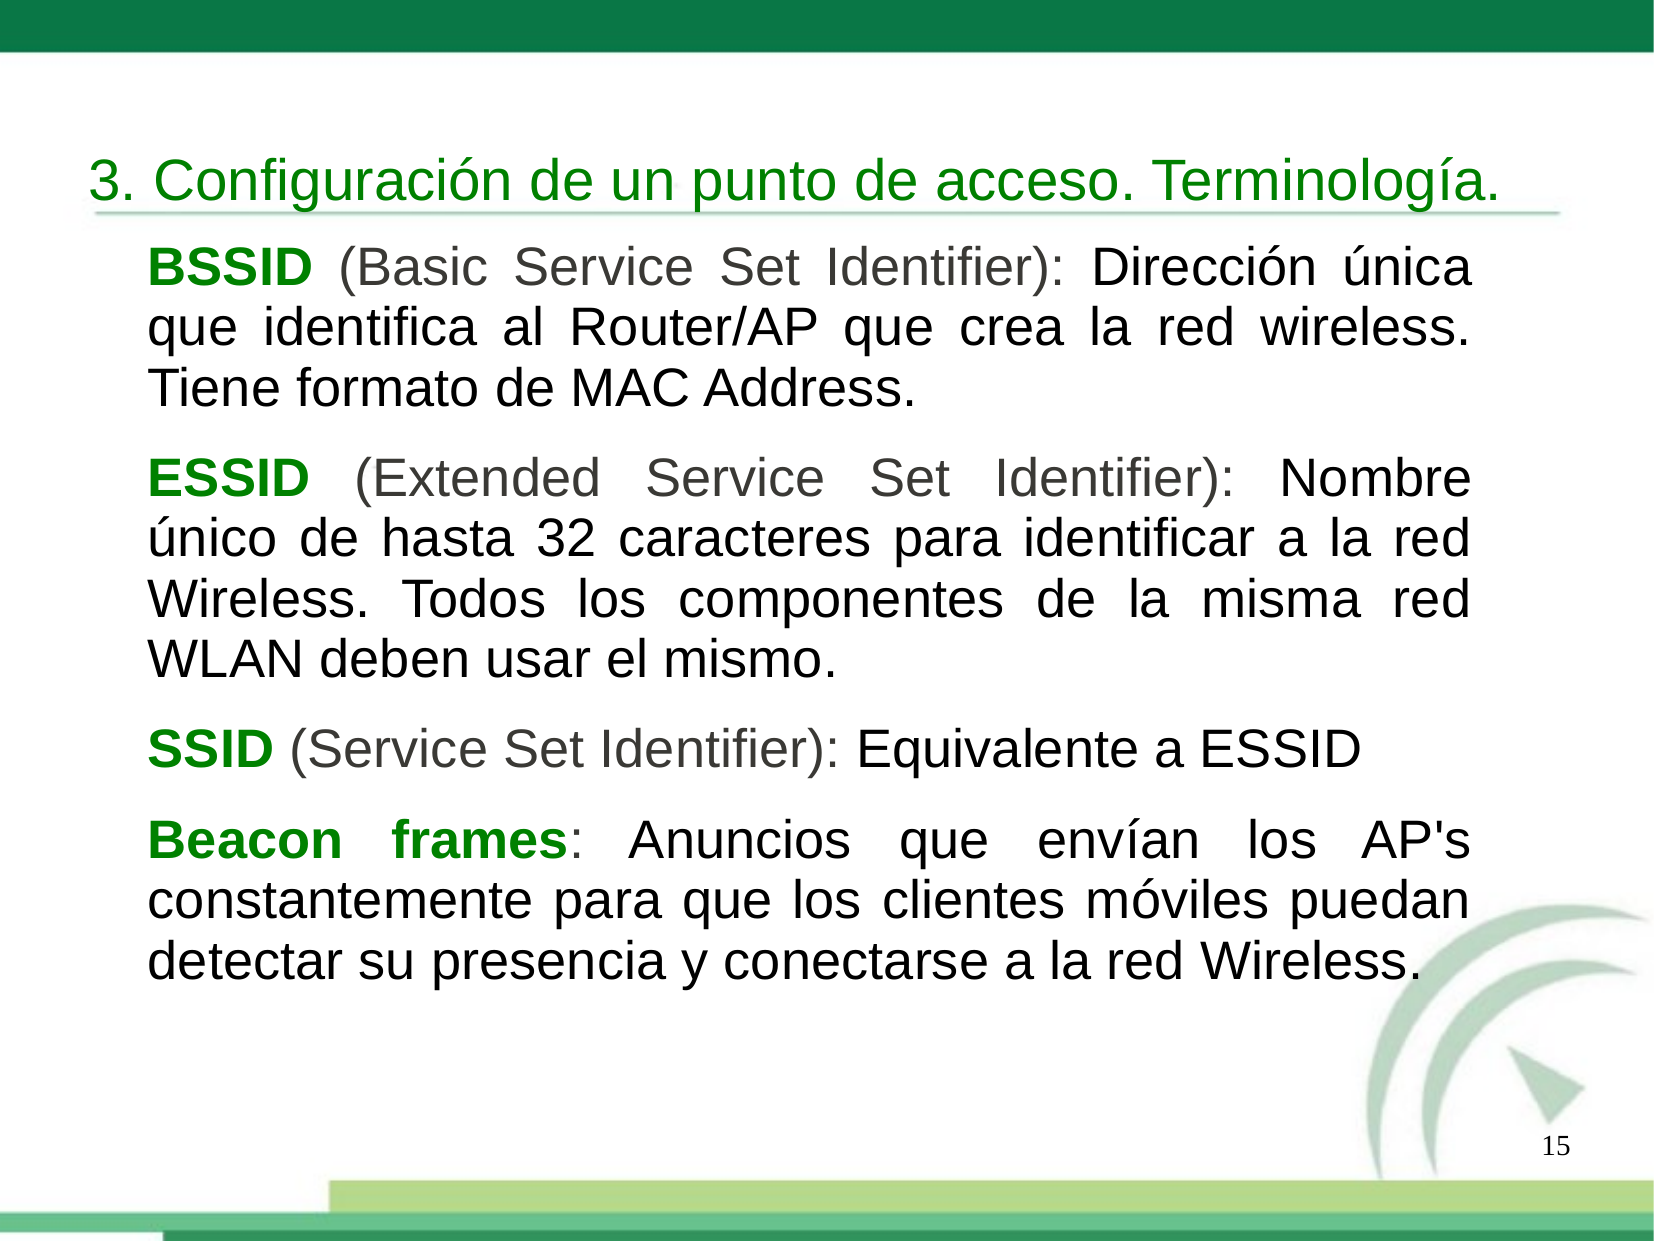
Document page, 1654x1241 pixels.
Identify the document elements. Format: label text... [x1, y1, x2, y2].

picture [0, 0, 1654, 1241]
list BSSID (Basic Service Set Identifier): Dirección única que identifica al Router/AP que crea la red wireless. Tiene formato de MAC Address. ESSID (Extended Service Set Identifier): Nombre único de hasta 32 caracteres para identificar a la red Wireless. Todos los componentes de la misma red WLAN deben usar el mismo. SSID (Service Set Identifier): Equivalente a ESSID Beacon frames: Anuncios que envían los AP's constantemente para que los clientes móviles puedan detectar su presencia y conectarse a la red Wireless. [147, 236, 1473, 1077]
text_box 3. Configuración de un punto de acceso. Terminología. [88, 147, 1565, 223]
